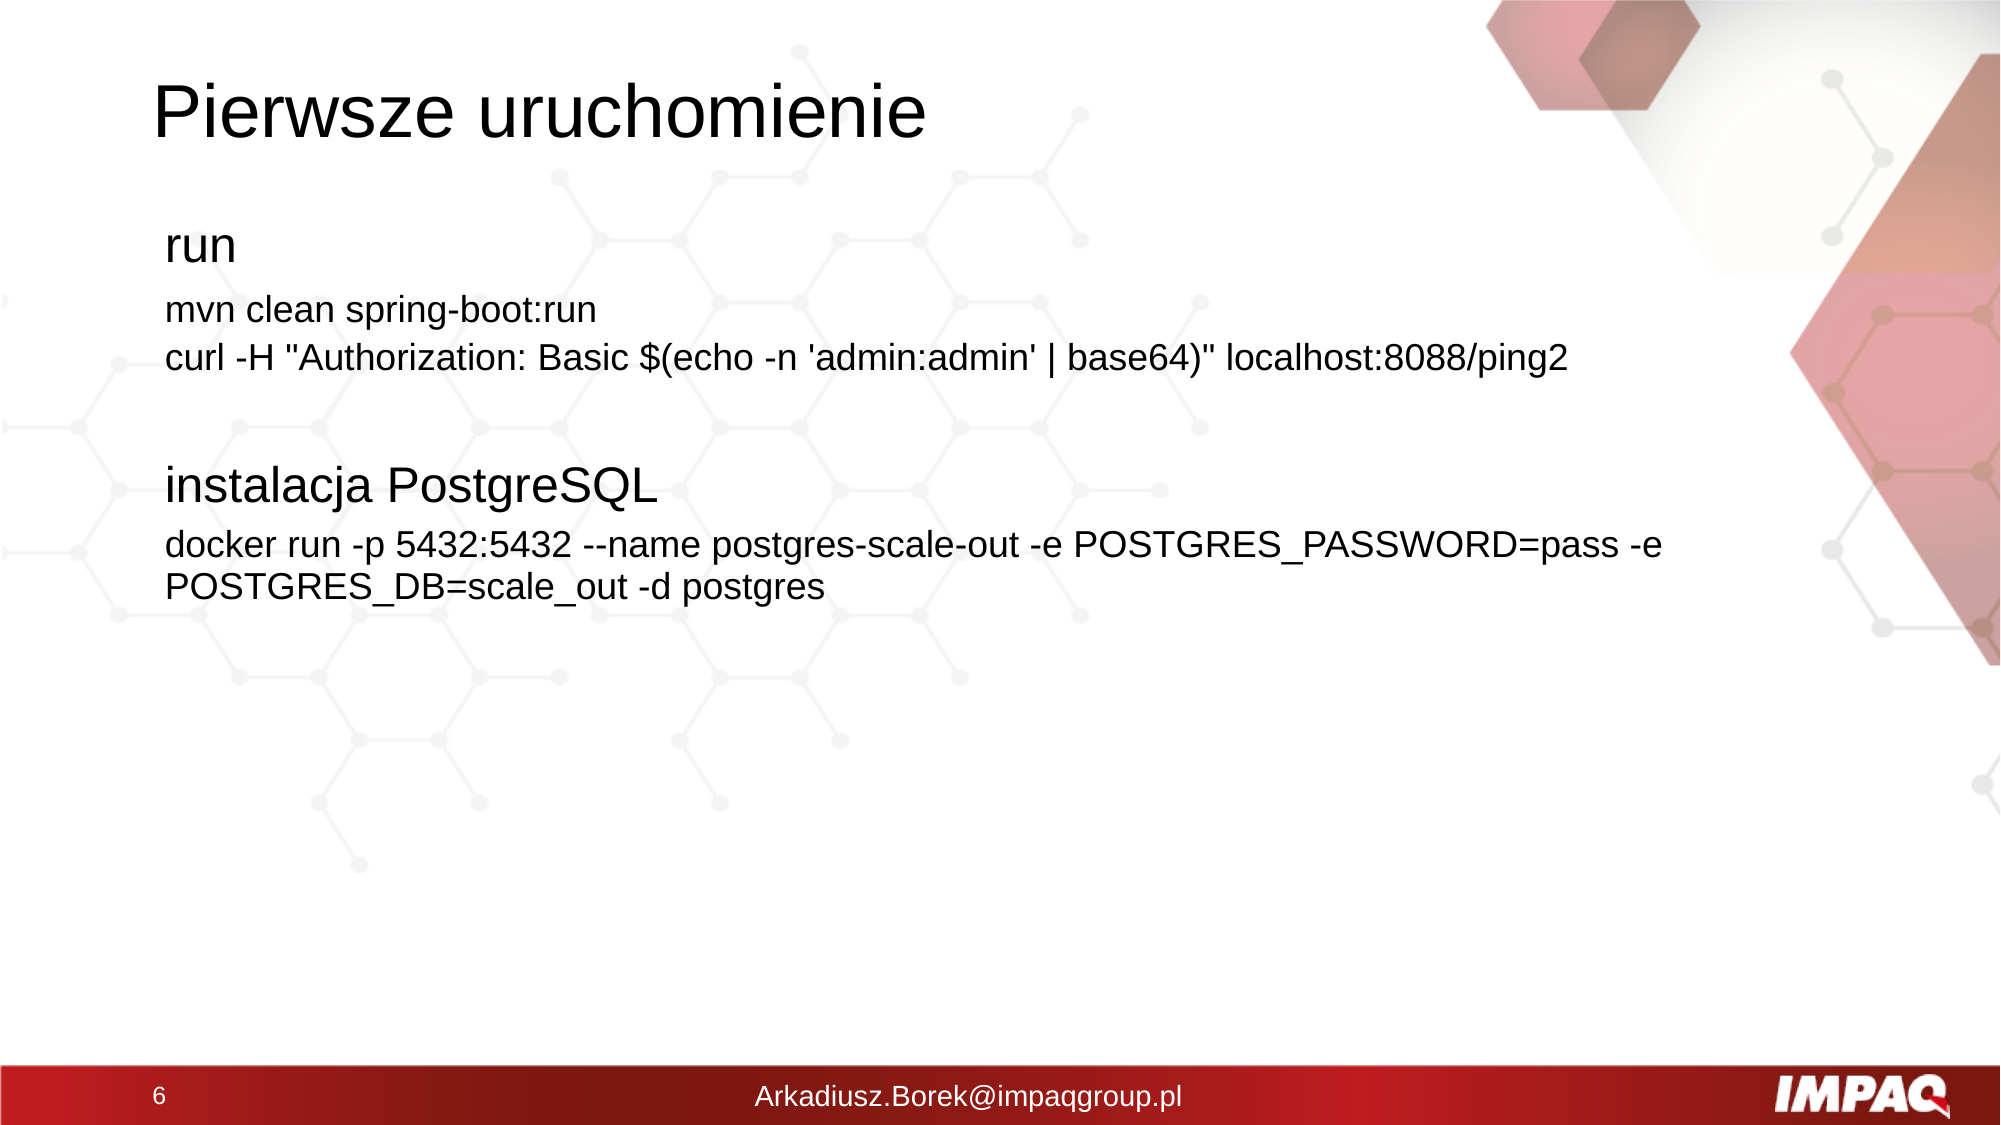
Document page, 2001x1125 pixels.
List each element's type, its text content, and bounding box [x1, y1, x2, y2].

text_box run [150, 210, 1801, 282]
text_box instalacja PostgreSQL [150, 450, 1801, 516]
picture [0, 0, 2001, 1125]
text_box docker run -p 5432:5432 --name postgres-scale-out -e POSTGRES_PASSWORD=pass -e POSTGRES_DB=scale_out -d postgres [150, 516, 1801, 616]
text_box mvn clean spring-boot:run curl -H "Authorization: Basic $(echo -n 'admin:admin' | base64)" localhost:8088/ping2 [150, 282, 1801, 386]
slide_number <number> [137, 1065, 587, 1125]
text_box Arkadiusz.Borek@impaqgroup.pl [587, 1065, 1351, 1125]
text_box Pierwsze uruchomienie [137, 59, 1863, 168]
